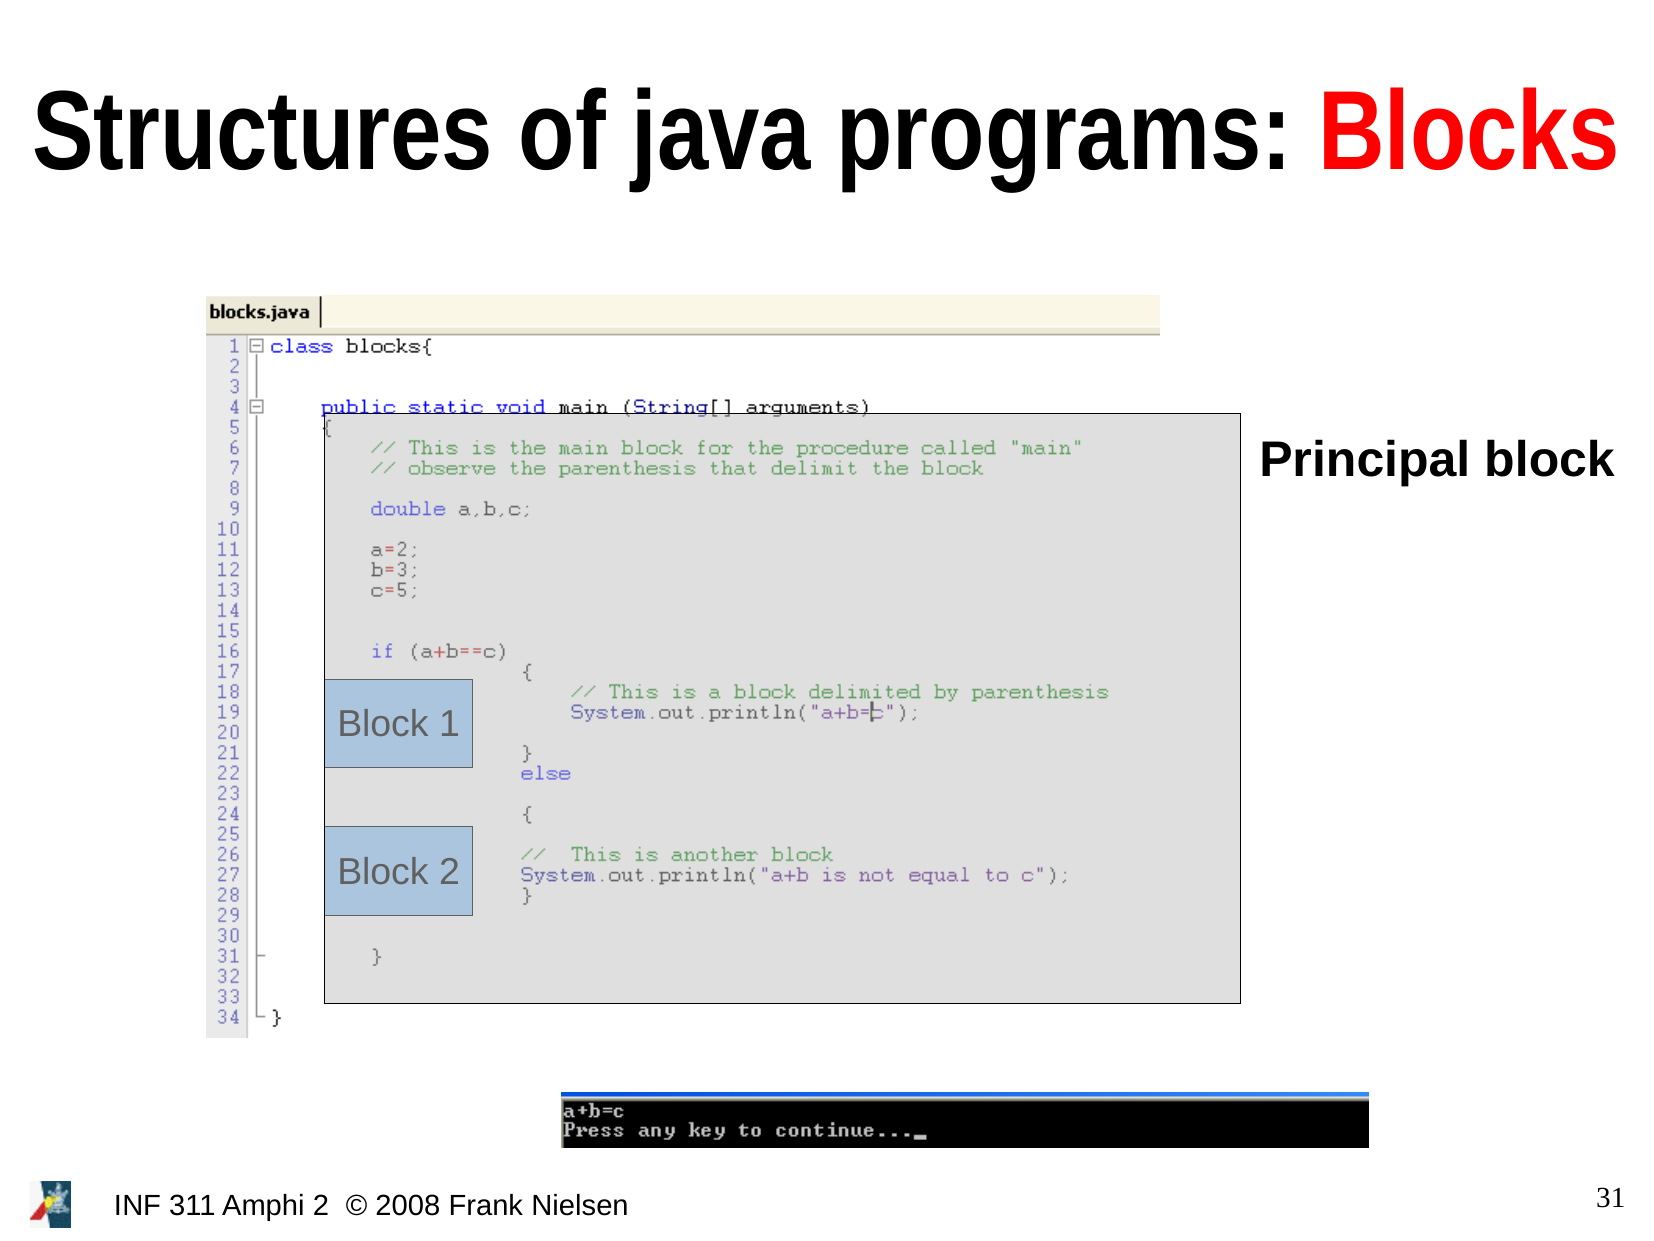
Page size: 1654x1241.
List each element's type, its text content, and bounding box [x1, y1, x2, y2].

picture [561, 1092, 1369, 1148]
text_box [324, 413, 1241, 1004]
picture [29, 1181, 71, 1228]
text_box Principal block [1244, 424, 1630, 497]
picture [206, 295, 1160, 1038]
text_box Structures of java programs: Blocks [17, 57, 1654, 201]
